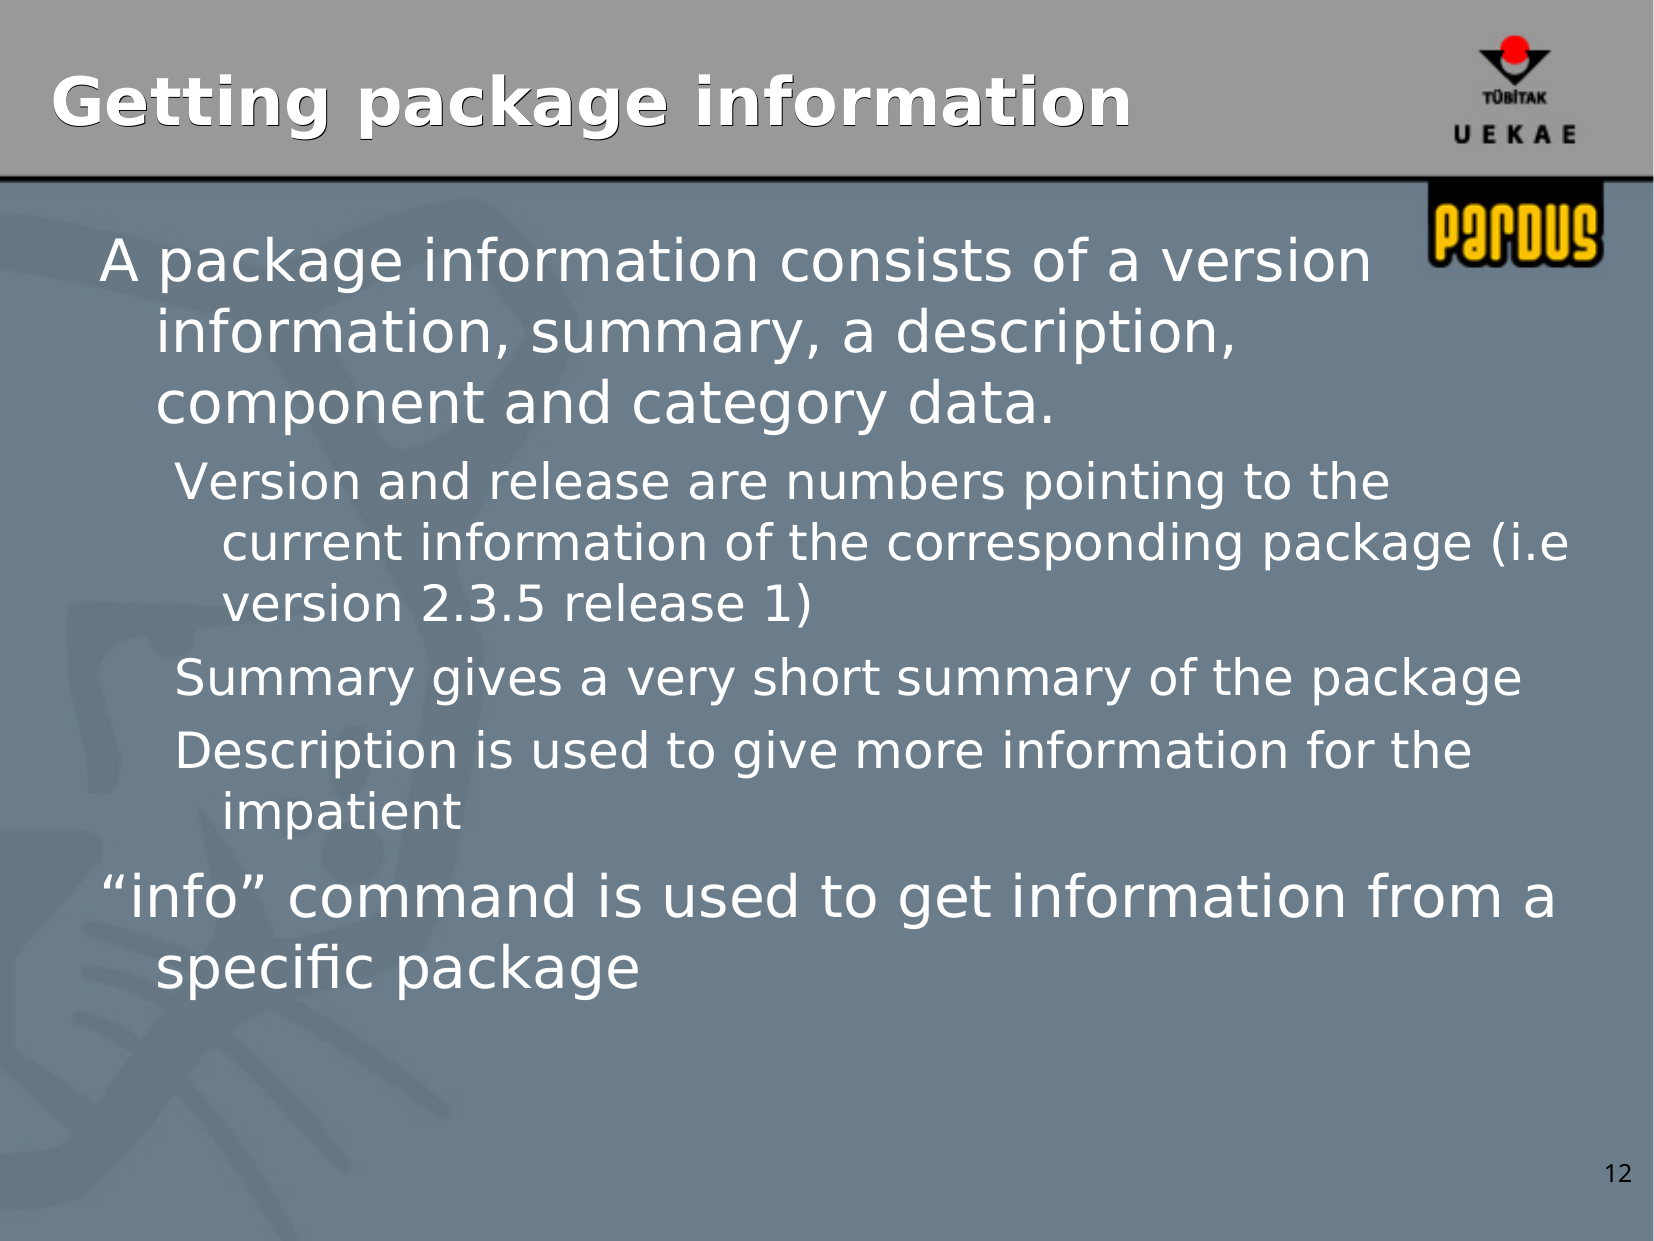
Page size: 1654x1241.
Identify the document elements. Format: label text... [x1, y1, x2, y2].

title Getting package information [35, 43, 1449, 158]
picture [0, 0, 1654, 1241]
list A package information consists of a version information, summary, a description, component and category data. Version and release are numbers pointing to the current information of the corresponding package (i.e version 2.3.5 release 1) Summary gives a very short summary of the package Description is used to give more information for the impatient “info” command is used to get information from a specific package [84, 216, 1595, 1007]
